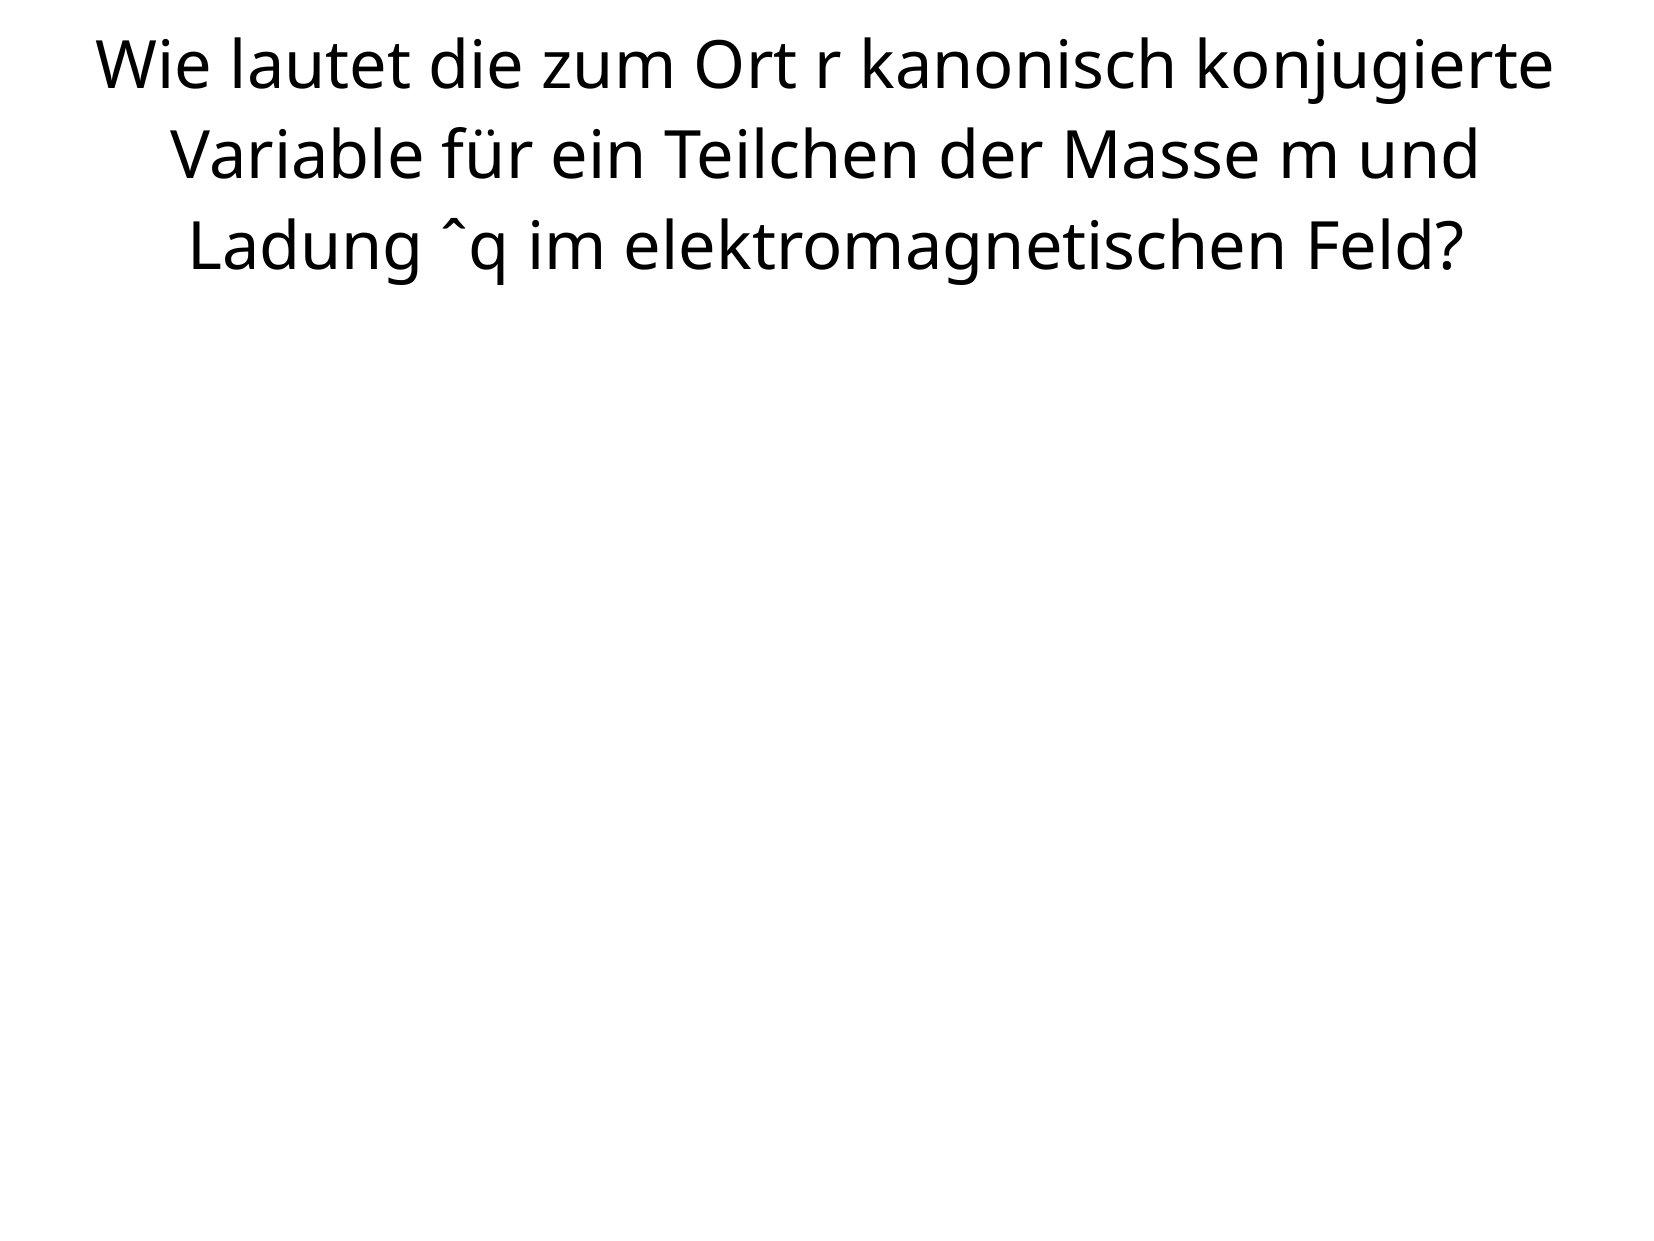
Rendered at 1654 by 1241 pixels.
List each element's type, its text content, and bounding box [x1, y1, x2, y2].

title Wie lautet die zum Ort r kanonisch konjugierte Variable für ein Teilchen der Masse m und Ladung ˆq im elektromagnetischen Feld? [82, 19, 1571, 287]
